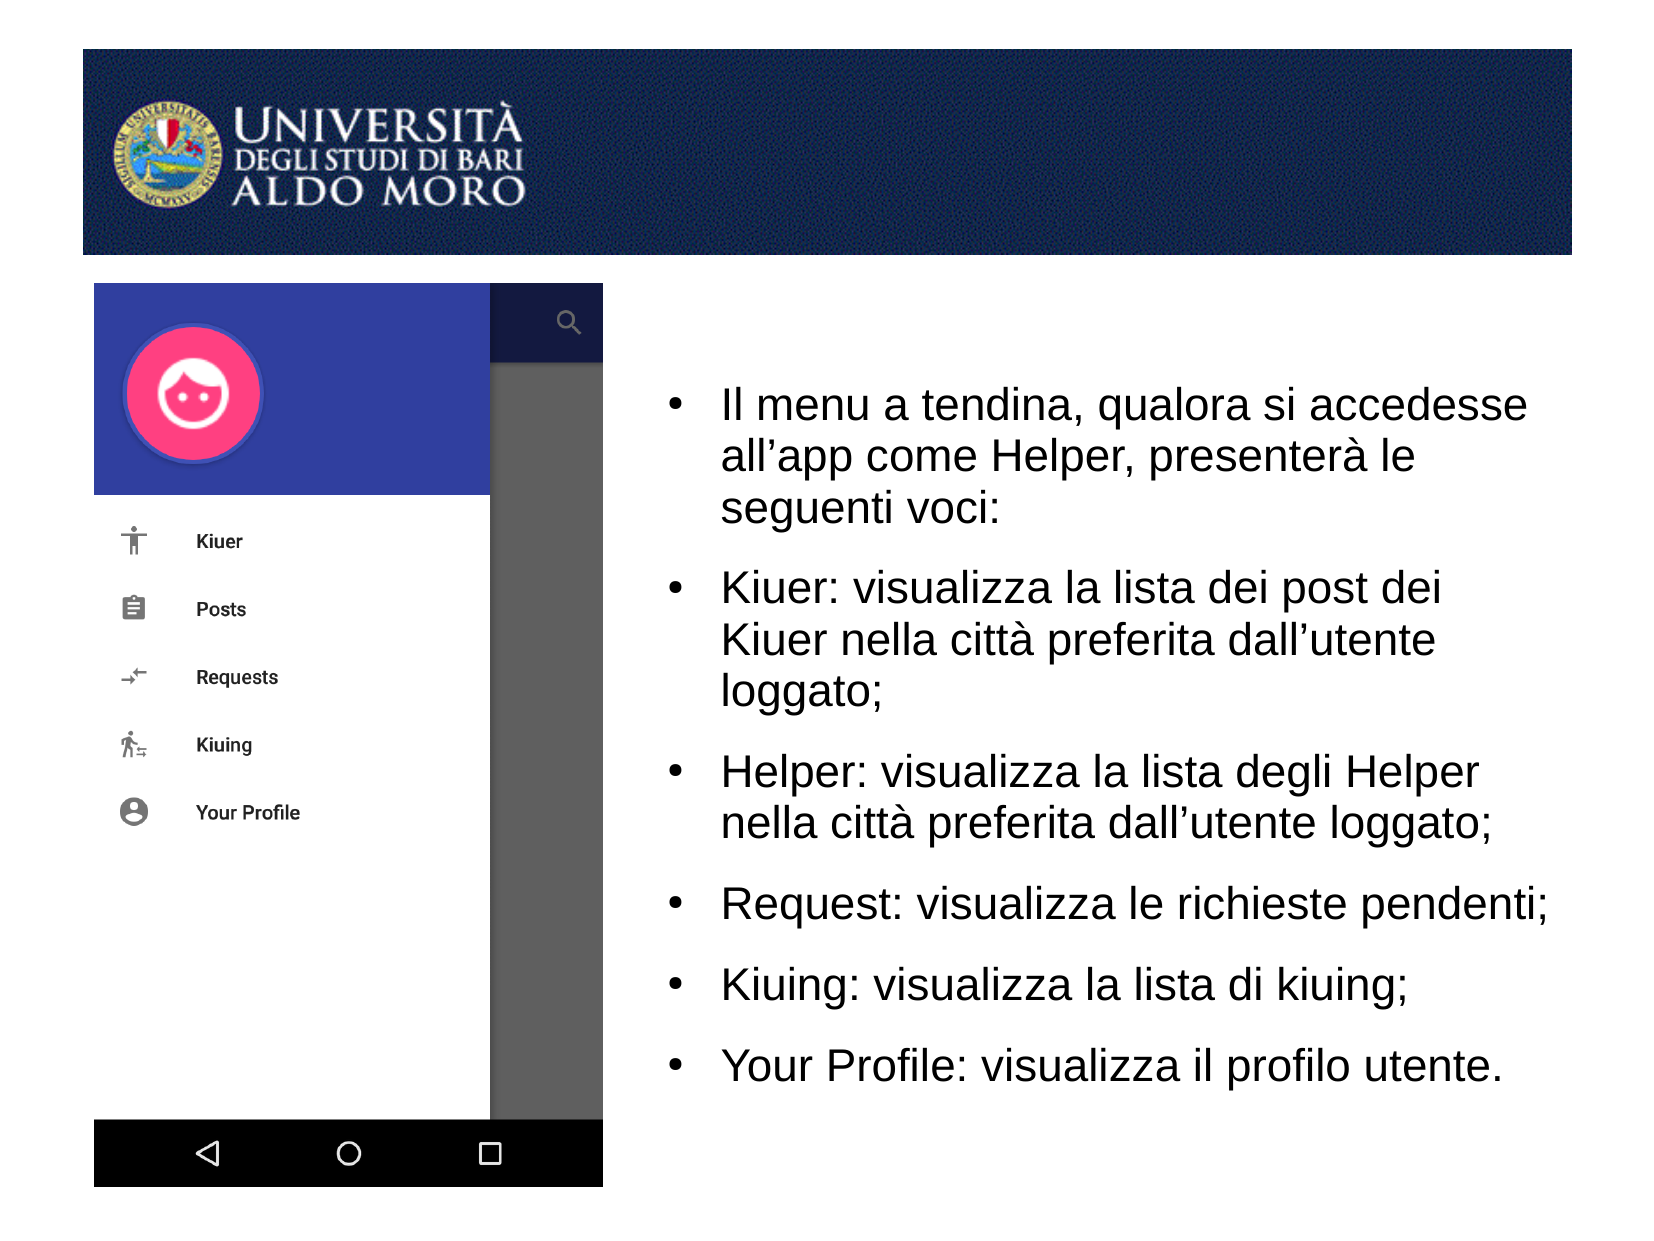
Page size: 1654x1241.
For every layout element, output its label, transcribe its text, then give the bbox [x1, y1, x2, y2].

picture [94, 283, 603, 1187]
picture [83, 49, 1572, 255]
list Il menu a tendina, qualora si accedesse all’app come Helper, presenterà le seguenti voci: Kiuer: visualizza la lista dei post dei Kiuer nella città preferita dall’utente loggato; Helper: visualizza la lista degli Helper nella città preferita dall’utente loggato; Request: visualizza le richieste pendenti; Kiuing: visualizza la lista di kiuing; Your Profile: visualizza il profilo utente. [649, 379, 1560, 1099]
